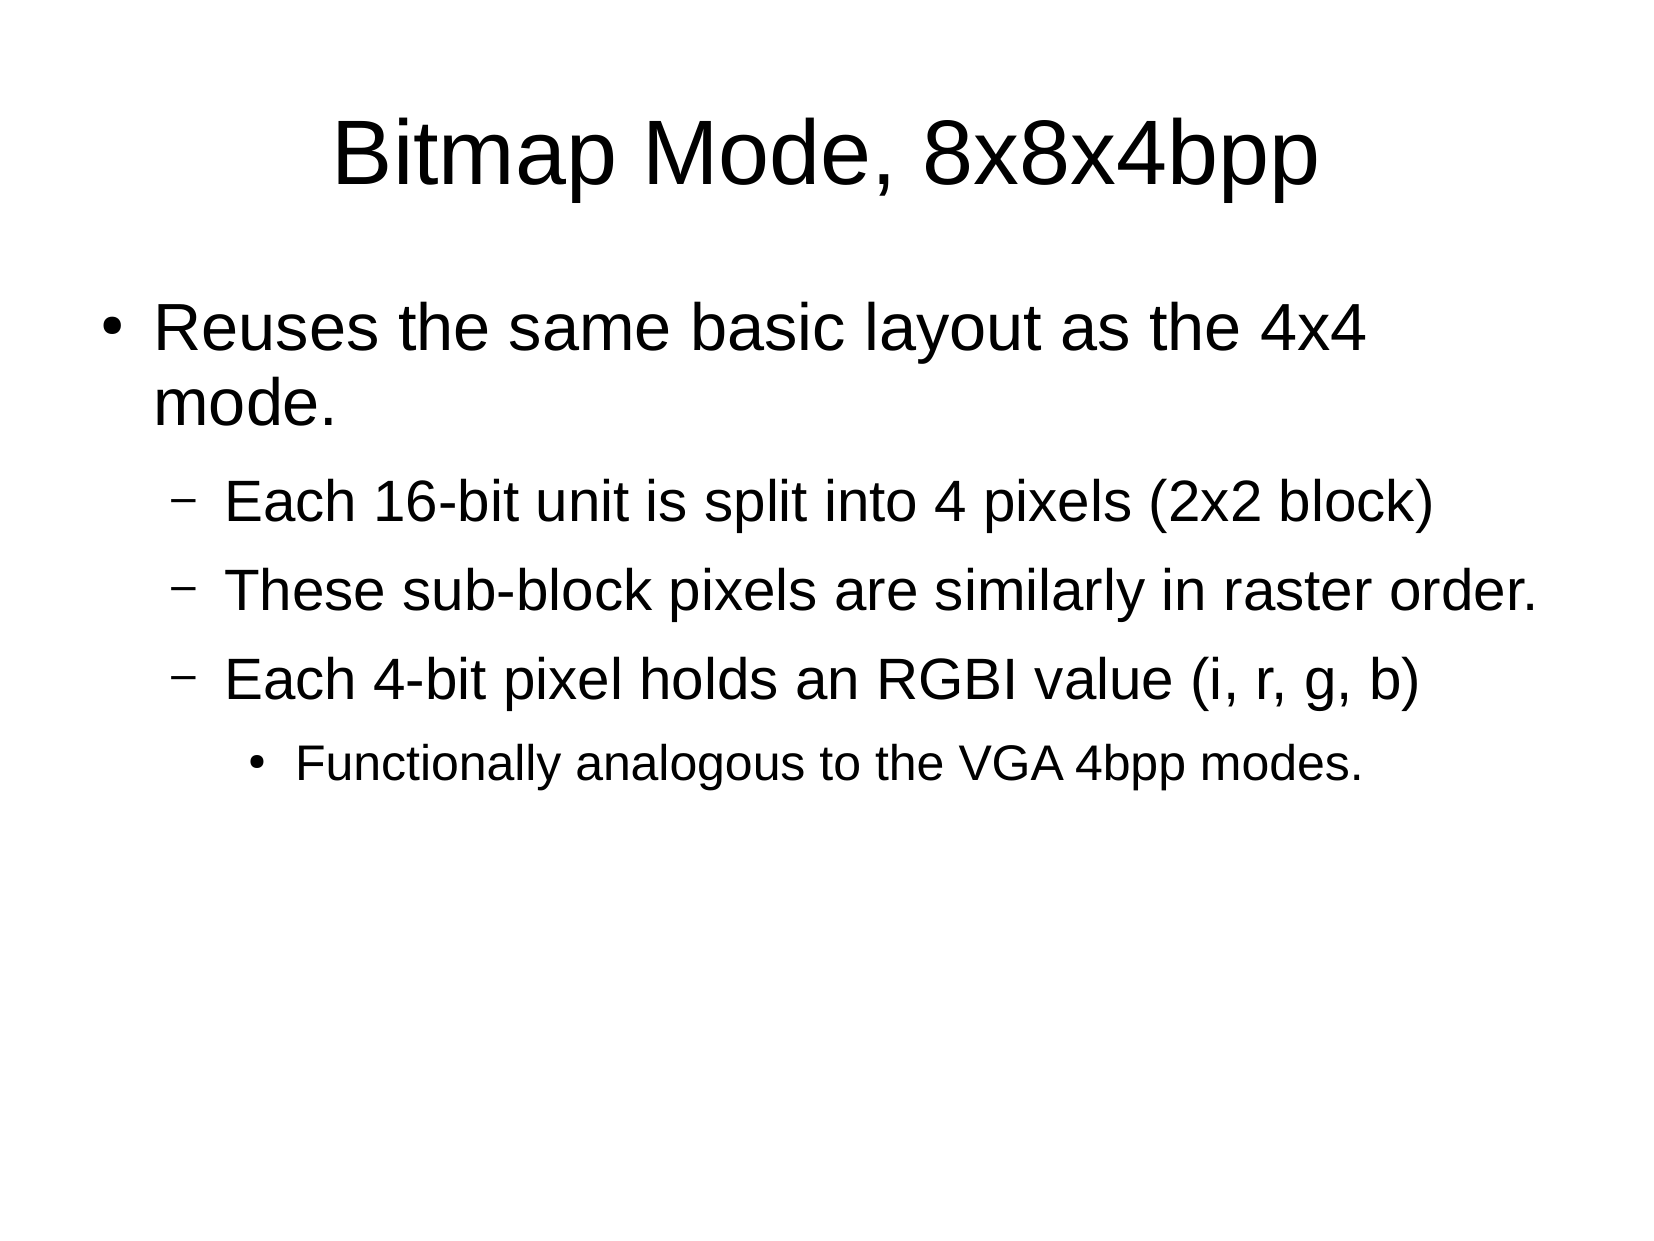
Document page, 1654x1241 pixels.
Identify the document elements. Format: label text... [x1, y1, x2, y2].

list Reuses the same basic layout as the 4x4 mode. Each 16-bit unit is split into 4 pixels (2x2 block) These sub-block pixels are similarly in raster order. Each 4-bit pixel holds an RGBI value (i, r, g, b) Functionally analogous to the VGA 4bpp modes. [82, 290, 1571, 1109]
title Bitmap Mode, 8x8x4bpp [82, 49, 1571, 257]
